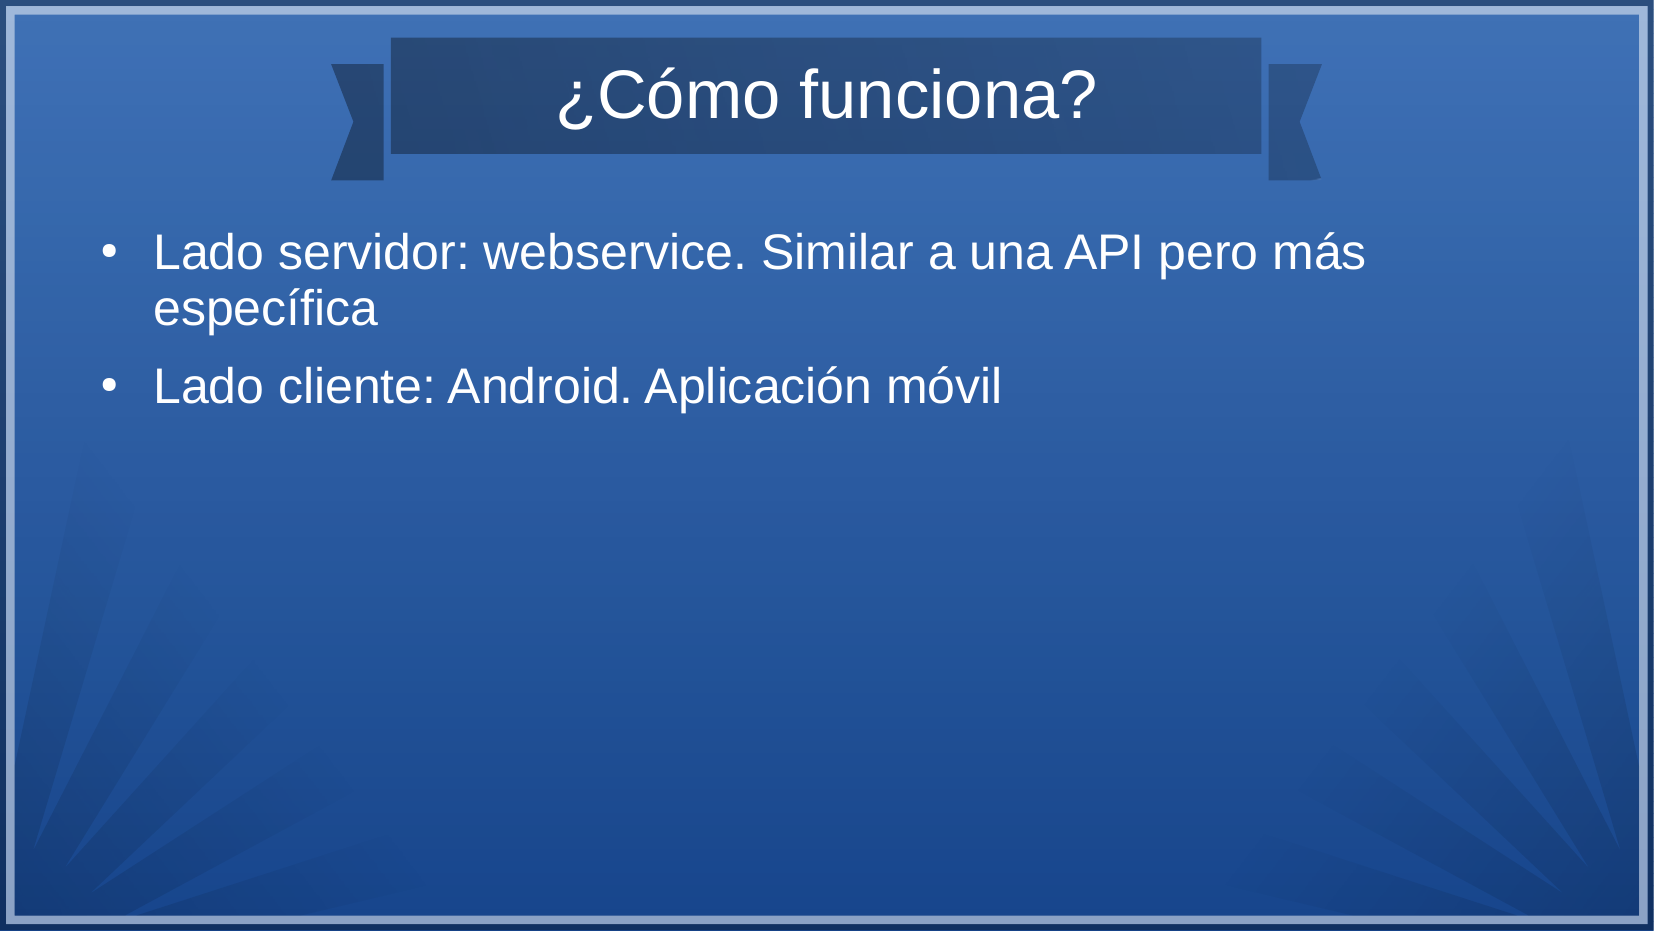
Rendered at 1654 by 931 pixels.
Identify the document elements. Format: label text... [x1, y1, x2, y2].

title ¿Cómo funciona? [389, 35, 1264, 154]
list Lado servidor: webservice. Similar a una API pero más específica Lado cliente: Android. Aplicación móvil [82, 224, 1571, 848]
